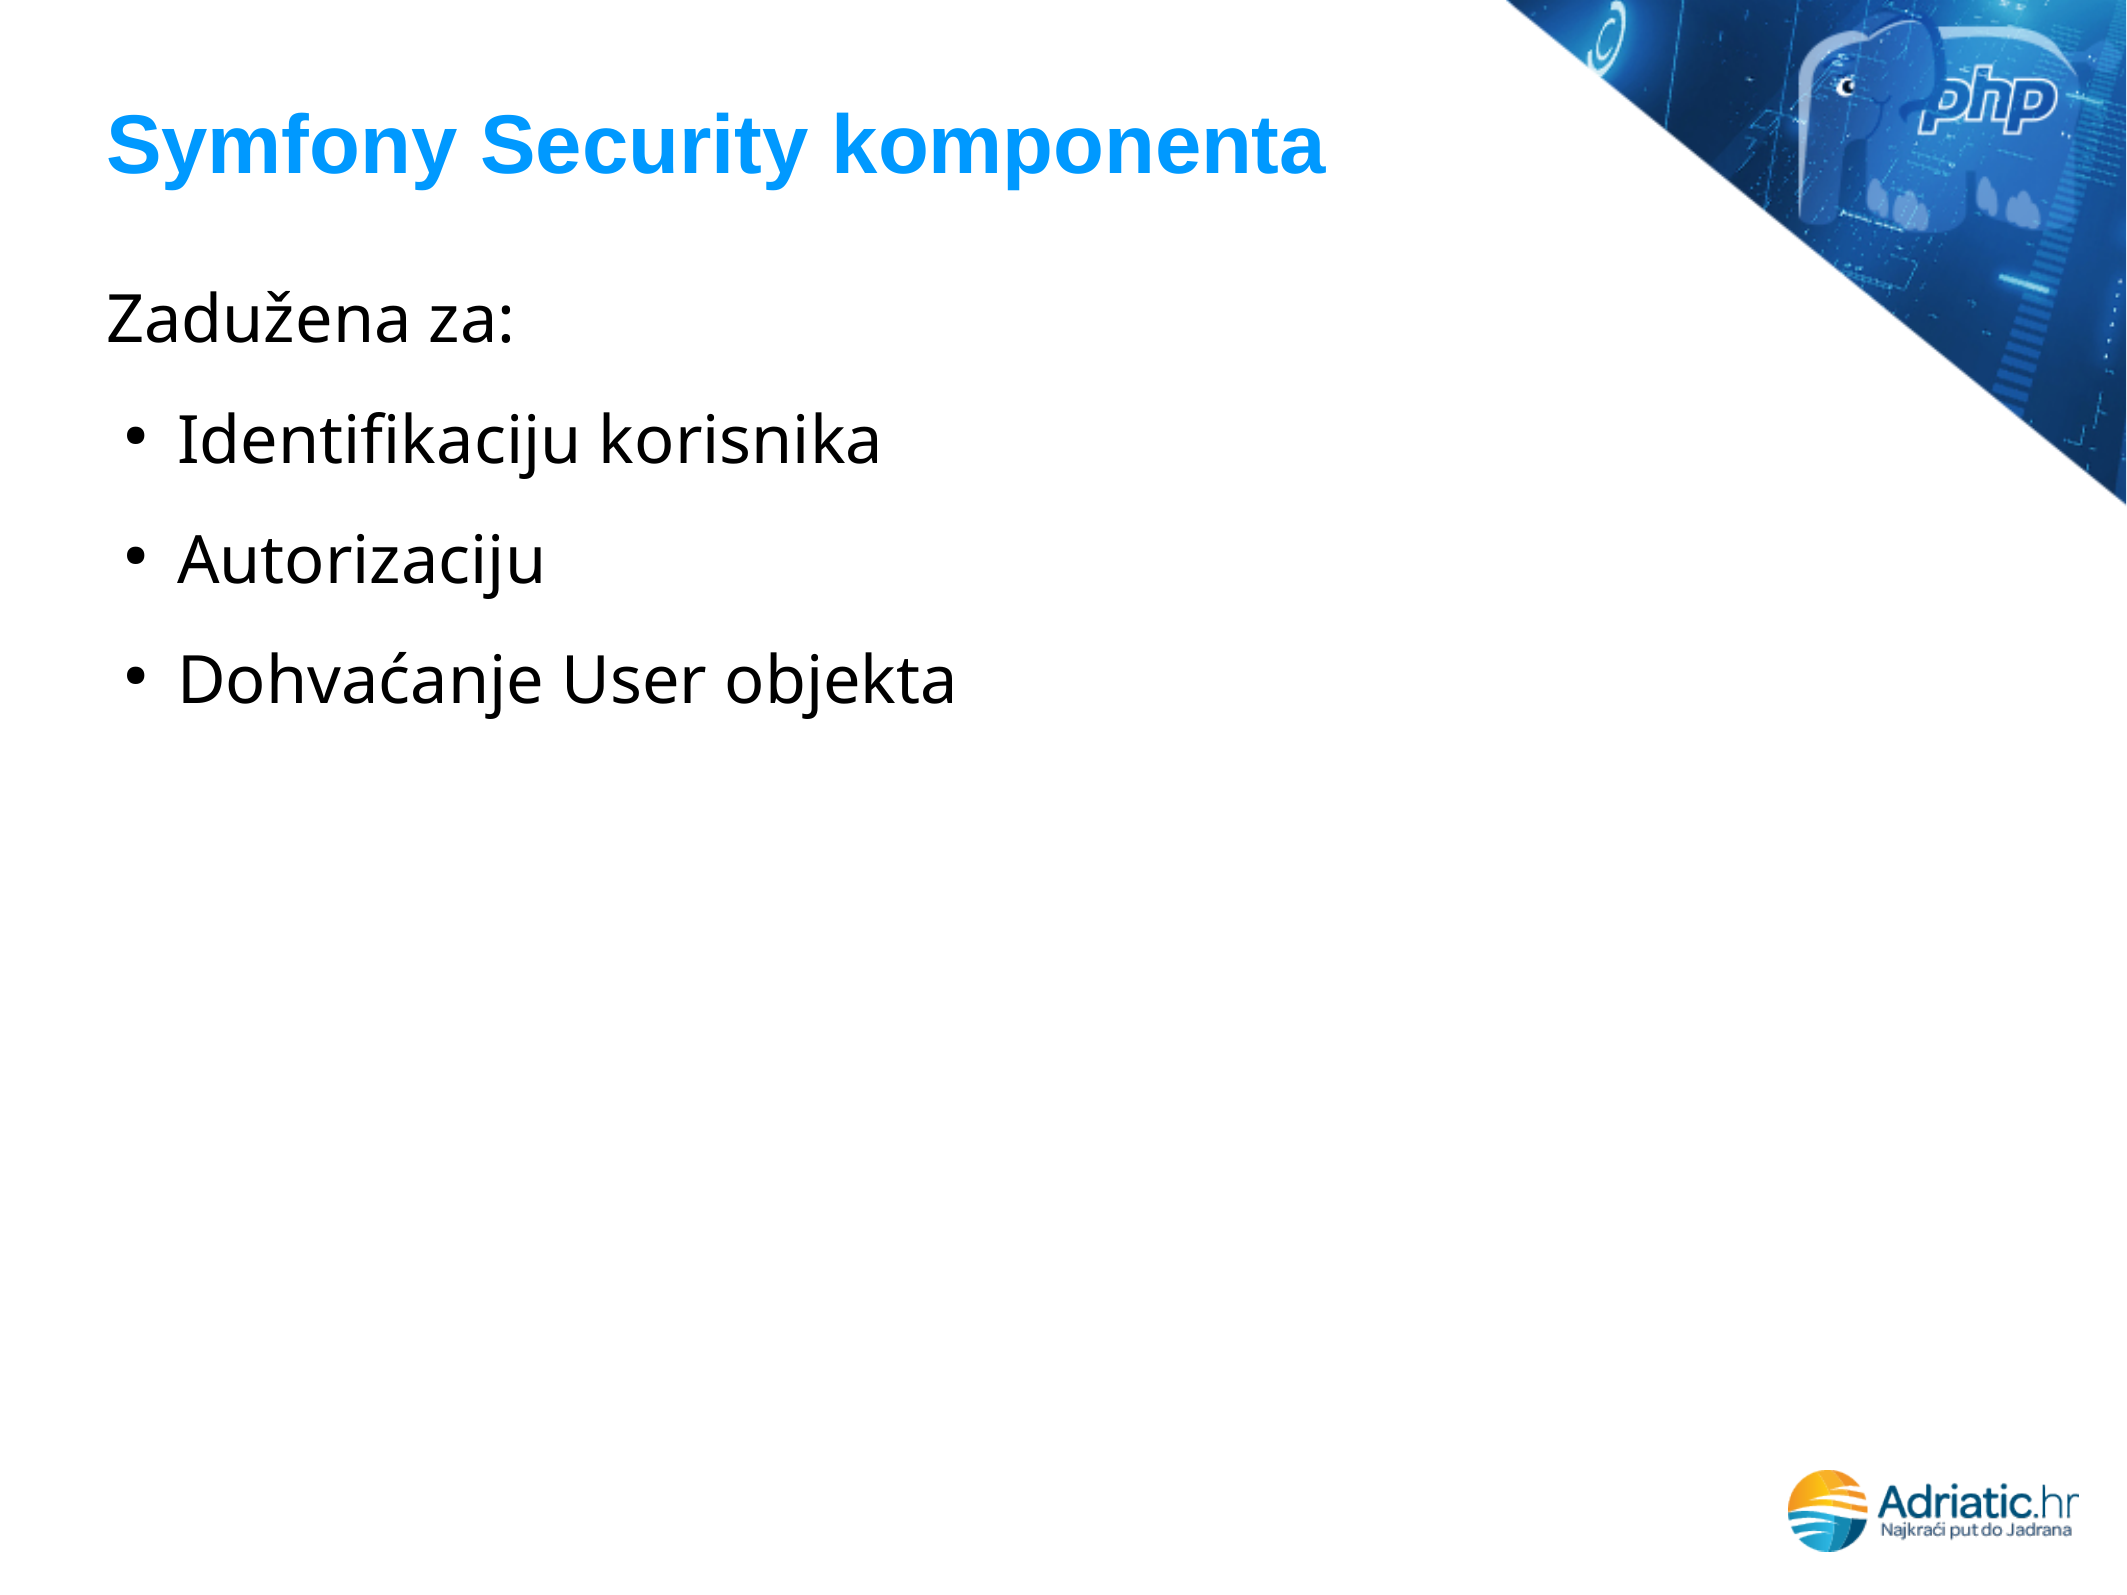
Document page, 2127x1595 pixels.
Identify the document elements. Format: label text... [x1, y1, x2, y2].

title Symfony Security komponenta [106, 70, 1630, 219]
list Zadužena za: Identifikaciju korisnika Autorizaciju Dohvaćanje User objekta [106, 271, 2020, 1453]
picture [1788, 1470, 2079, 1552]
picture [1505, 0, 2127, 625]
